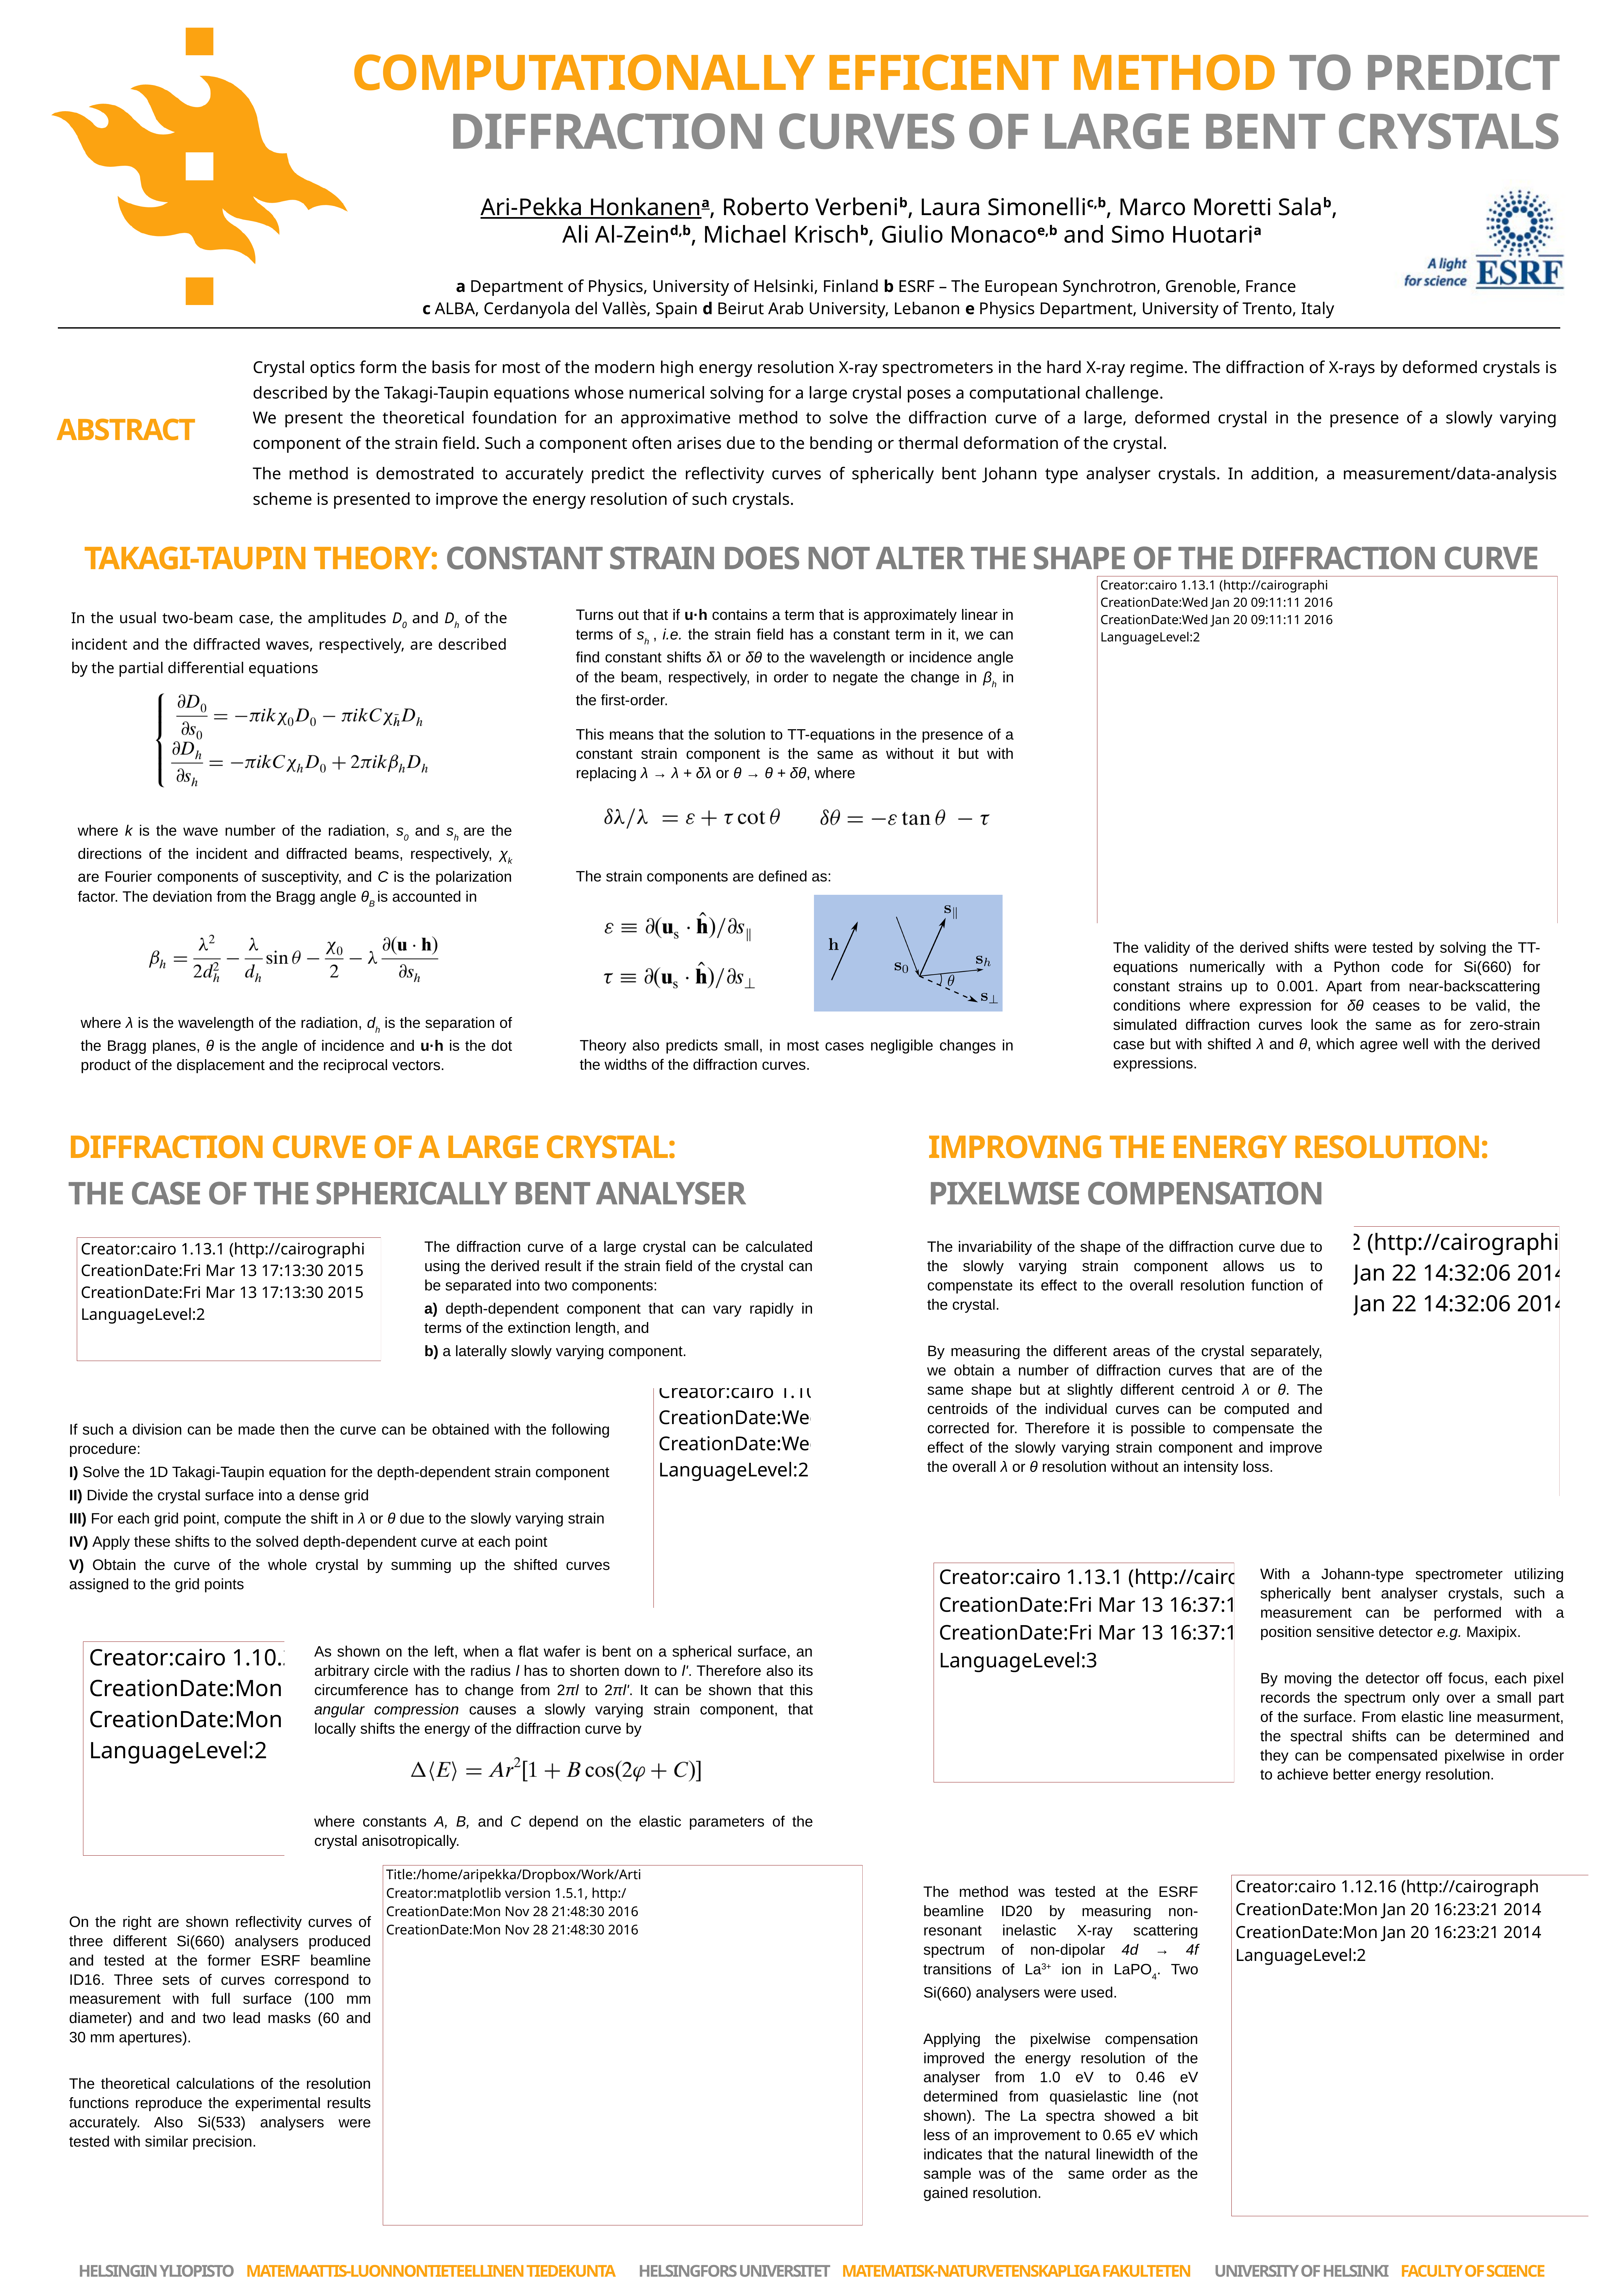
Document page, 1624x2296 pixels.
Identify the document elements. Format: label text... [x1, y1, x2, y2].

picture [153, 690, 437, 793]
picture [814, 895, 1003, 1012]
picture [602, 960, 758, 994]
text_box The strain components are defined as: [571, 857, 1037, 883]
text_box DIFFRACTION CURVE OF A LARGE CRYSTAL: THE CASE OF THE SPHERICALLY BENT ANALYSER [35, 1124, 938, 1257]
text_box HELSINGIN YLIOPISTO MATEMAATTIS-LUONNONTIETEELLINEN TIEDEKUNTA HELSINGFORS UNIVERSITET MATEMATISK-NATURVETENSKAPLIGA FAKULTETEN UNIVERSITY OF HELSINKI FACULTY OF SCIENCE [23, 2257, 1601, 2296]
text_box We present the theoretical foundation for an approximative method to solve the diffraction curve of a large, deformed crystal in the presence of a slowly varying component of the strain field. Such a component often arises due to the bending or thermal deformation of the crystal. [248, 400, 1563, 456]
text_box ABSTRACT [24, 408, 248, 449]
text_box On the right are shown reflectivity curves of three different Si(660) analysers produced and tested at the former ESRF beamline ID16. Three sets of curves correspond to measurement with full surface (100 mm diameter) and and two lead masks (60 and 30 mm apertures). The theoretical calculations of the resolution functions reproduce the experimental results accurately. Also Si(533) analysers were tested with similar precision. [64, 1908, 376, 2150]
picture [146, 929, 444, 987]
picture [601, 910, 755, 944]
picture [1394, 179, 1575, 306]
text_box TAKAGI-TAUPIN THEORY: CONSTANT STRAIN DOES NOT ALTER THE SHAPE OF THE DIFFRACTION CURVE [34, 536, 1590, 608]
picture [1230, 1874, 1589, 2216]
text_box a Department of Physics, University of Helsinki, Finland b ESRF – The European Synchrotron, Grenoble, France c ALBA, Cerdanyola del Vallès, Spain d Beirut Arab University, Lebanon e Physics Department, University of Trento, Italy [352, 272, 1405, 310]
picture [813, 810, 1004, 836]
text_box Turns out that if u·h contains a term that is approximately linear in terms of sh , i.e. the strain field has a constant term in it, we can find constant shifts δλ or δθ to the wavelength or incidence angle of the beam, respectively, in order to negate the change in βh in the first-order. [571, 608, 1019, 708]
picture [932, 1561, 1234, 1782]
list Ari-Pekka Honkanena, Roberto Verbenib, Laura Simonellic,b, Marco Moretti Salab, Ali Al-Zeind,b, Michael Krischb, Giulio Monacoe,b and Simo Huotaria [424, 171, 1368, 259]
text_box The invariability of the shape of the diffraction curve due to the slowly varying strain component allows us to compenstate its effect to the overall resolution function of the crystal. By measuring the different areas of the crystal separately, we obtain a number of diffraction curves that are of the same shape but at slightly different centroid λ or θ. The centroids of the individual curves can be computed and corrected for. Therefore it is possible to compensate the effect of the slowly varying strain component and improve the overall λ or θ resolution without an intensity loss. [922, 1233, 1328, 1475]
text_box With a Johann-type spectrometer utilizing spherically bent analyser crystals, such a measurement can be performed with a position sensitive detector e.g. Maxipix. By moving the detector off focus, each pixel records the spectrum only over a small part of the surface. From elastic line measurment, the spectral shifts can be determined and they can be compensated pixelwise in order to achieve better energy resolution. [1255, 1560, 1569, 1783]
text_box As shown on the left, when a flat wafer is bent on a spherical surface, an arbitrary circle with the radius l has to shorten down to l'. Therefore also its circumference has to change from 2πl to 2πl'. It can be shown that this angular compression causes a slowly varying strain component, that locally shifts the energy of the diffraction curve by where constants A, B, and C depend on the elastic parameters of the crystal anisotropically. [309, 1638, 818, 1865]
text_box If such a division can be made then the curve can be obtained with the following procedure: I) Solve the 1D Takagi-Taupin equation for the depth-dependent strain component II) Divide the crystal surface into a dense grid III) For each grid point, compute the shift in λ or θ due to the slowly varying strain IV) Apply these shifts to the solved depth-dependent curve at each point V) Obtain the curve of the whole crystal by summing up the shifted curves assigned to the grid points [64, 1416, 616, 1616]
text_box This means that the solution to TT-equations in the presence of a constant strain component is the same as without it but with replacing λ → λ + δλ or θ → θ + δθ, where [571, 721, 1019, 810]
picture [1096, 608, 1558, 923]
text_box The method was tested at the ESRF beamline ID20 by measuring non-resonant inelastic X-ray scattering spectrum of non-dipolar 4d → 4f transitions of La3+ ion in LaPO4. Two Si(660) analysers were used. Applying the pixelwise compensation improved the energy resolution of the analyser from 1.0 eV to 0.46 eV determined from quasielastic line (not shown). The La spectra showed a bit less of an improvement to 0.65 eV which indicates that the natural linewidth of the sample was of the same order as the gained resolution. [918, 1879, 1203, 2210]
picture [599, 810, 795, 836]
text_box IMPROVING THE ENERGY RESOLUTION: PIXELWISE COMPENSATION [938, 1124, 1526, 1246]
text_box Crystal optics form the basis for most of the modern high energy resolution X-ray spectrometers in the hard X-ray regime. The diffraction of X-rays by deformed crystals is described by the Takagi-Taupin equations whose numerical solving for a large crystal poses a computational challenge. [248, 350, 1563, 400]
title COMPUTATIONALLY EFFICIENT METHOD TO PREDICT DIFFRACTION CURVES OF LARGE BENT CRYSTALS [71, 15, 1568, 162]
picture [652, 1388, 811, 1608]
text_box The method is demostrated to accurately predict the reflectivity curves of spherically bent Johann type analyser crystals. In addition, a measurement/data-analysis scheme is presented to improve the energy resolution of such crystals. [248, 456, 1563, 501]
text_box where λ is the wavelength of the radiation, dh is the separation of the Bragg planes, θ is the angle of incidence and u·h is the dot product of the displacement and the reciprocal vectors. [76, 1009, 517, 1098]
picture [81, 1640, 284, 1856]
text_box The diffraction curve of a large crystal can be calculated using the derived result if the strain field of the crystal can be separated into two components: a) depth-dependent component that can vary rapidly in terms of the extinction length, and b) a laterally slowly varying component. [419, 1233, 818, 1360]
picture [382, 1864, 863, 2225]
text_box Theory also predicts small, in most cases negligible changes in the widths of the diffraction curves. [575, 1032, 1019, 1073]
text_box where k is the wave number of the radiation, s0 and sh are the directions of the incident and diffracted beams, respectively, χk are Fourier components of susceptivity, and C is the polarization factor. The deviation from the Bragg angle θB is accounted in [73, 817, 517, 908]
picture [1354, 1211, 1560, 1496]
text_box In the usual two-beam case, the amplitudes D0 and Dh of the incident and the diffracted waves, respectively, are described by the partial differential equations [66, 608, 512, 690]
picture [23, 0, 375, 331]
picture [76, 1236, 381, 1361]
text_box The validity of the derived shifts were tested by solving the TT-equations numerically with a Python code for Si(660) for constant strains up to 0.001. Apart from near-backscattering conditions where expression for δθ ceases to be valid, the simulated diffraction curves look the same as for zero-strain case but with shifted λ and θ, which agree well with the derived expressions. [1108, 934, 1546, 1072]
